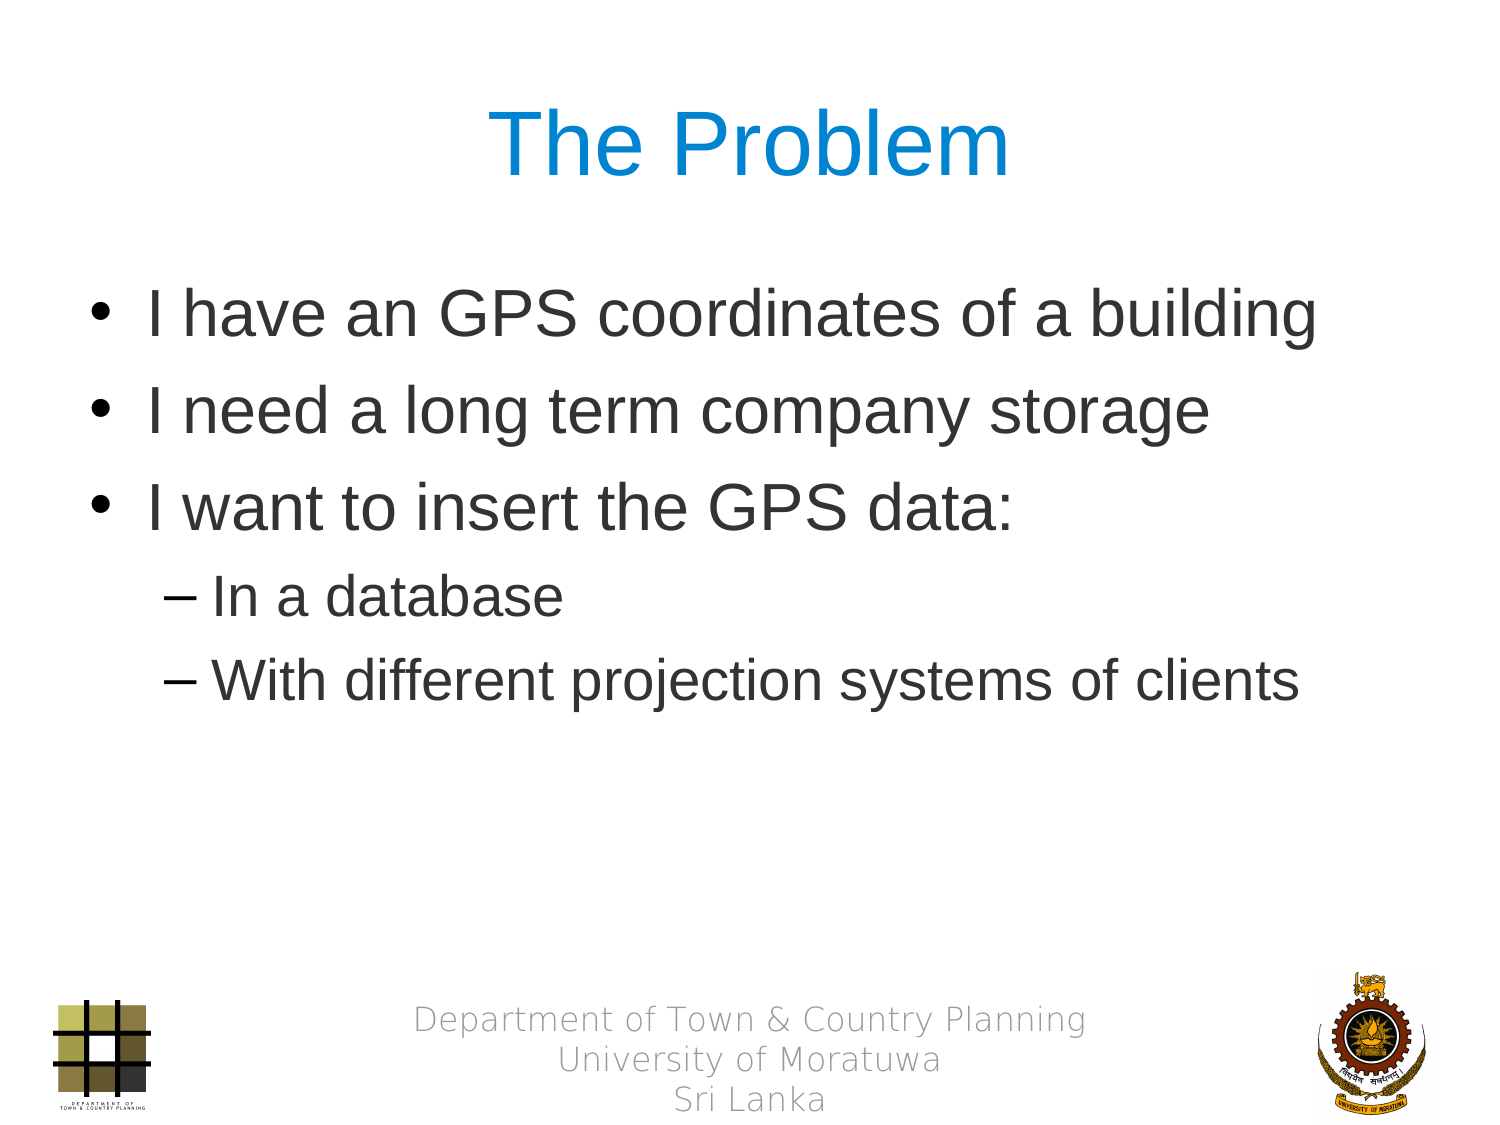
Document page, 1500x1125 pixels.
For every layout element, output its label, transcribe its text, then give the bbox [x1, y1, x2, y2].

title The Problem [75, 45, 1426, 233]
list I have an GPS coordinates of a building I need a long term company storage I want to insert the GPS data: In a database With different projection systems of clients [75, 262, 1426, 916]
picture [53, 1000, 151, 1110]
picture [1312, 966, 1435, 1125]
